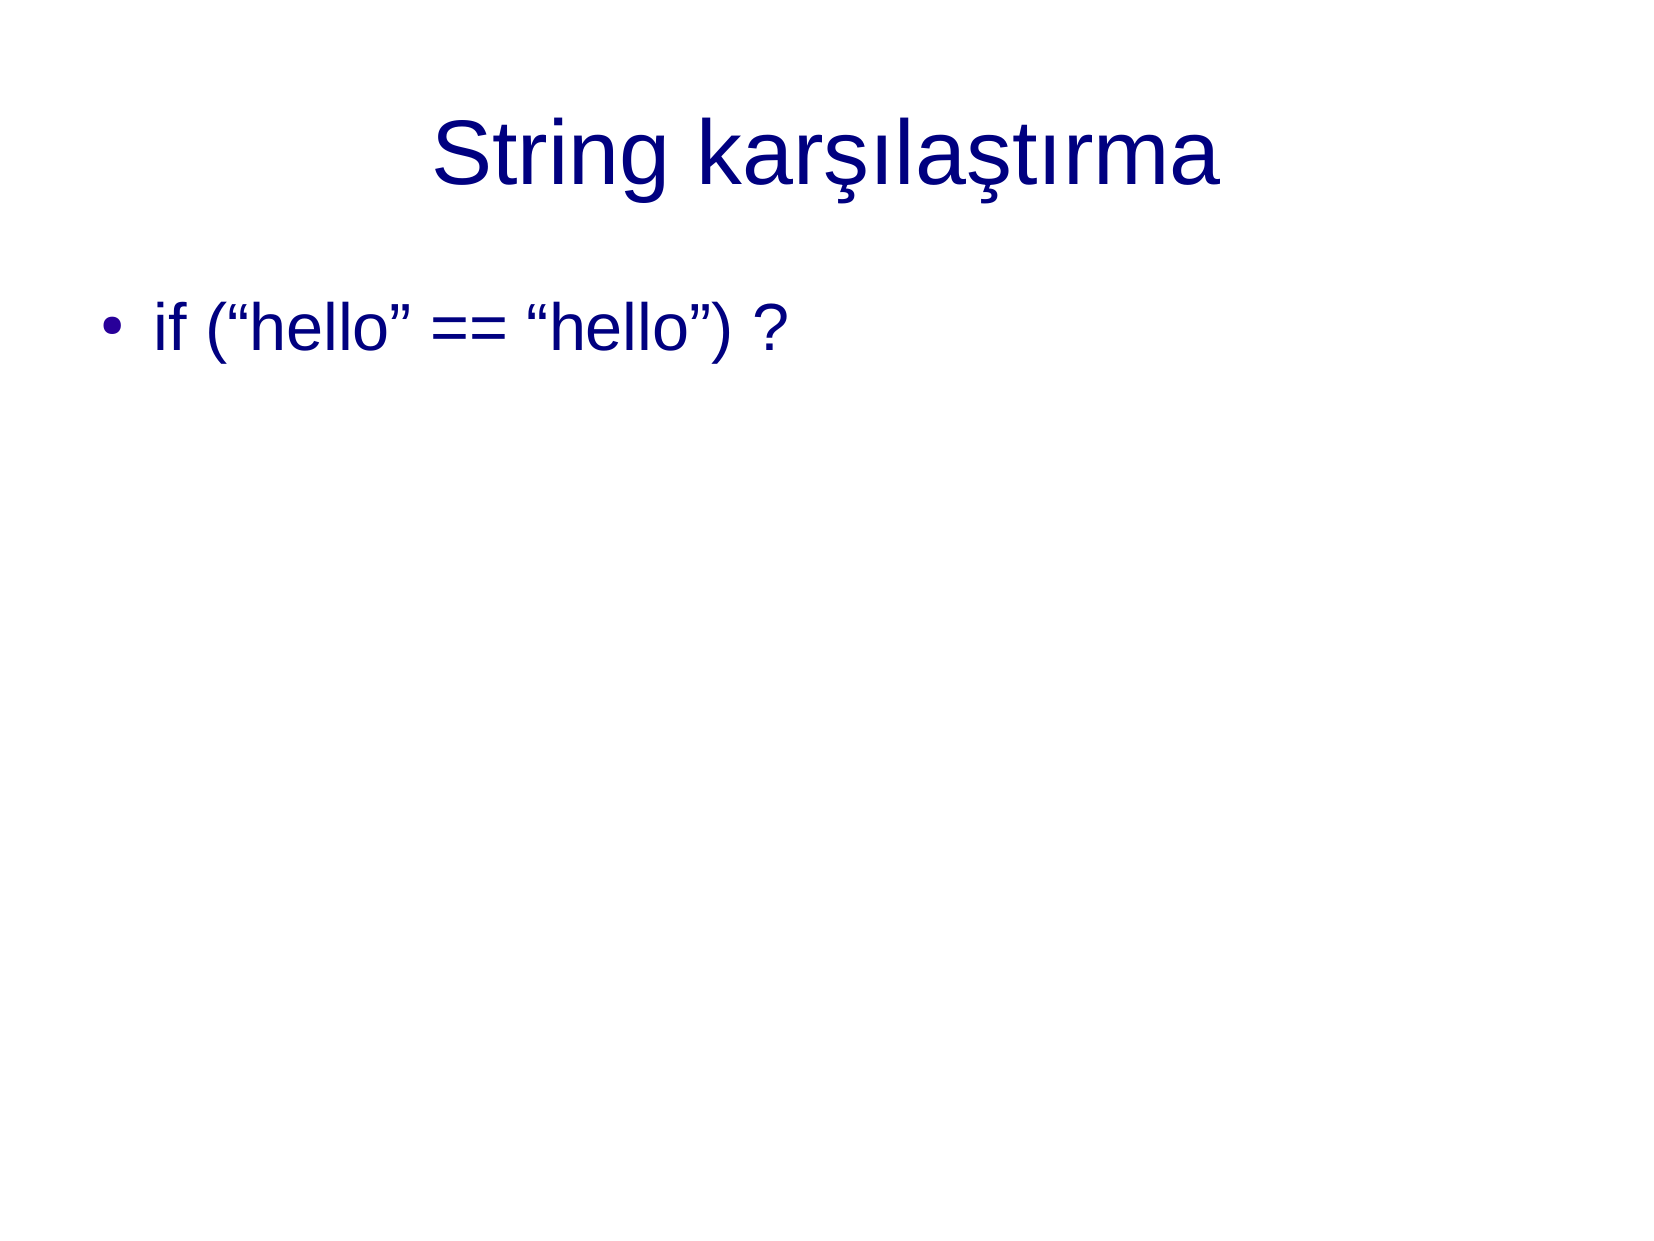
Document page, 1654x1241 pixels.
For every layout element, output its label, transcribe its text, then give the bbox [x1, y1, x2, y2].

list if (“hello” == “hello”) ? [82, 290, 1571, 1109]
title String karşılaştırma [82, 49, 1571, 257]
